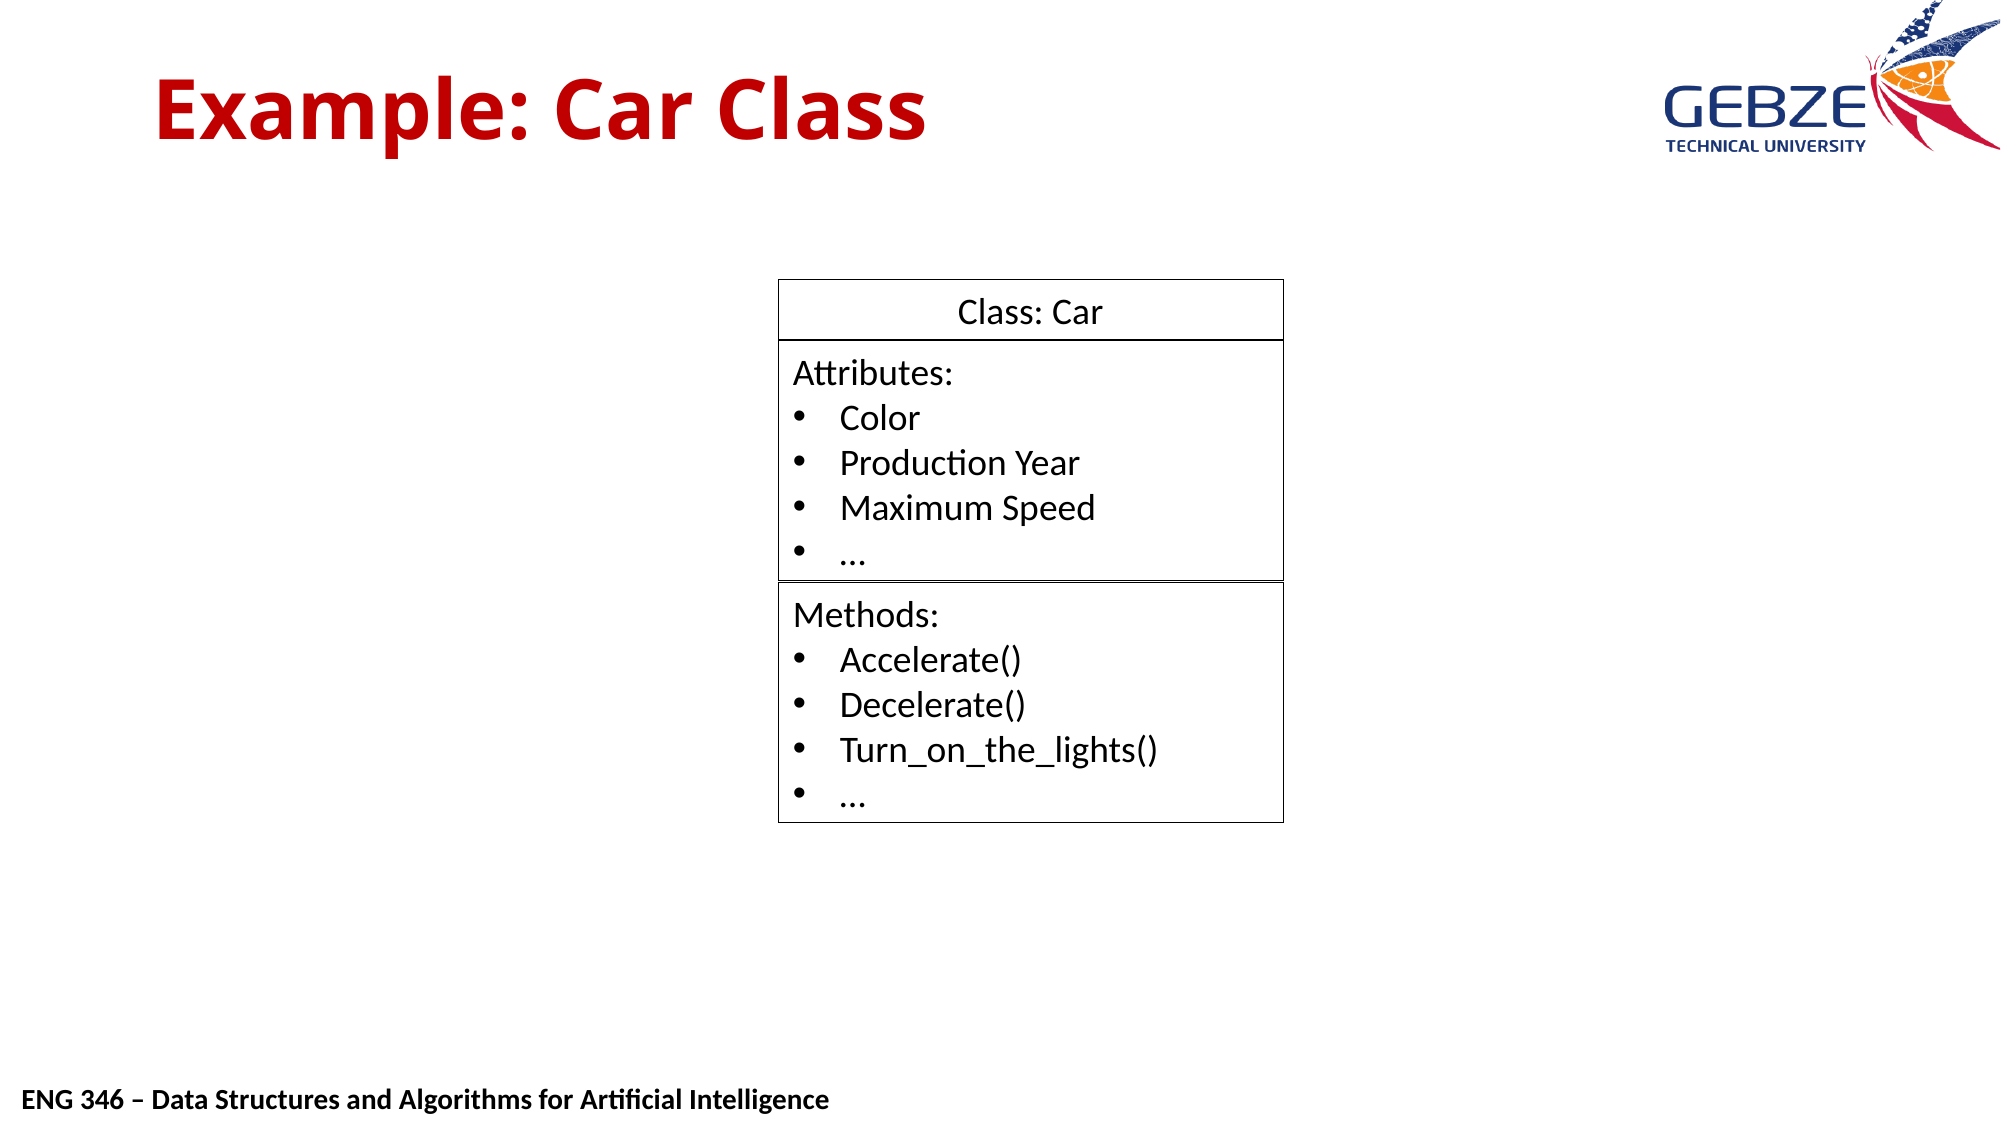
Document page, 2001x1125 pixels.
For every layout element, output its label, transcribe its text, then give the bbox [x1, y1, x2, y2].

text_box Methods: Accelerate() Decelerate() Turn_on_the_lights() … [778, 582, 1284, 823]
text_box Attributes: Color Production Year Maximum Speed … [778, 340, 1284, 581]
text_box Class: Car [778, 279, 1284, 340]
picture [1665, 0, 2001, 152]
title Example: Car Class [137, 59, 1863, 166]
